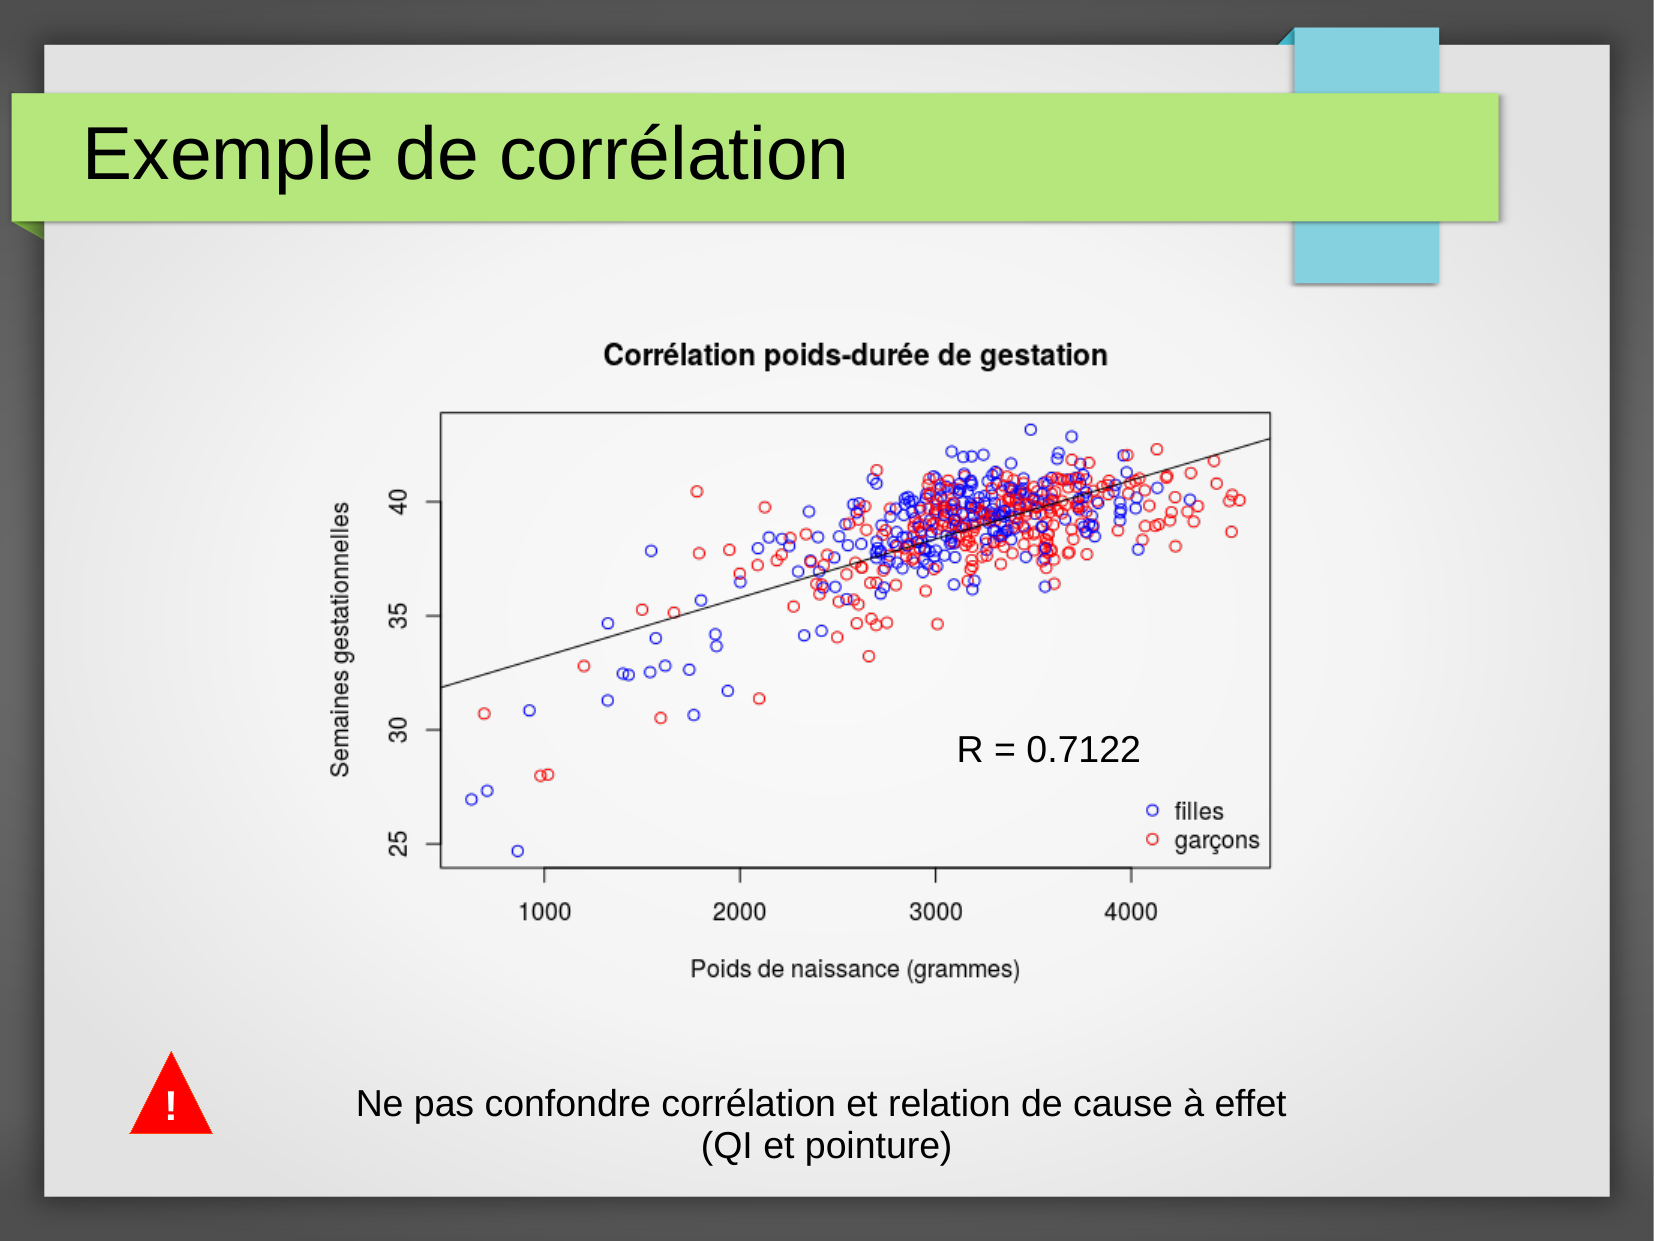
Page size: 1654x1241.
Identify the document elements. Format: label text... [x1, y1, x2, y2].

picture [0, 0, 1654, 1241]
text_box Ne pas confondre corrélation et relation de cause à effet (QI et pointure) [236, 1074, 1418, 1174]
text_box R = 0.7122 [941, 721, 1179, 779]
title Exemple de corrélation [82, 94, 1264, 213]
text_box ! [129, 1051, 213, 1134]
